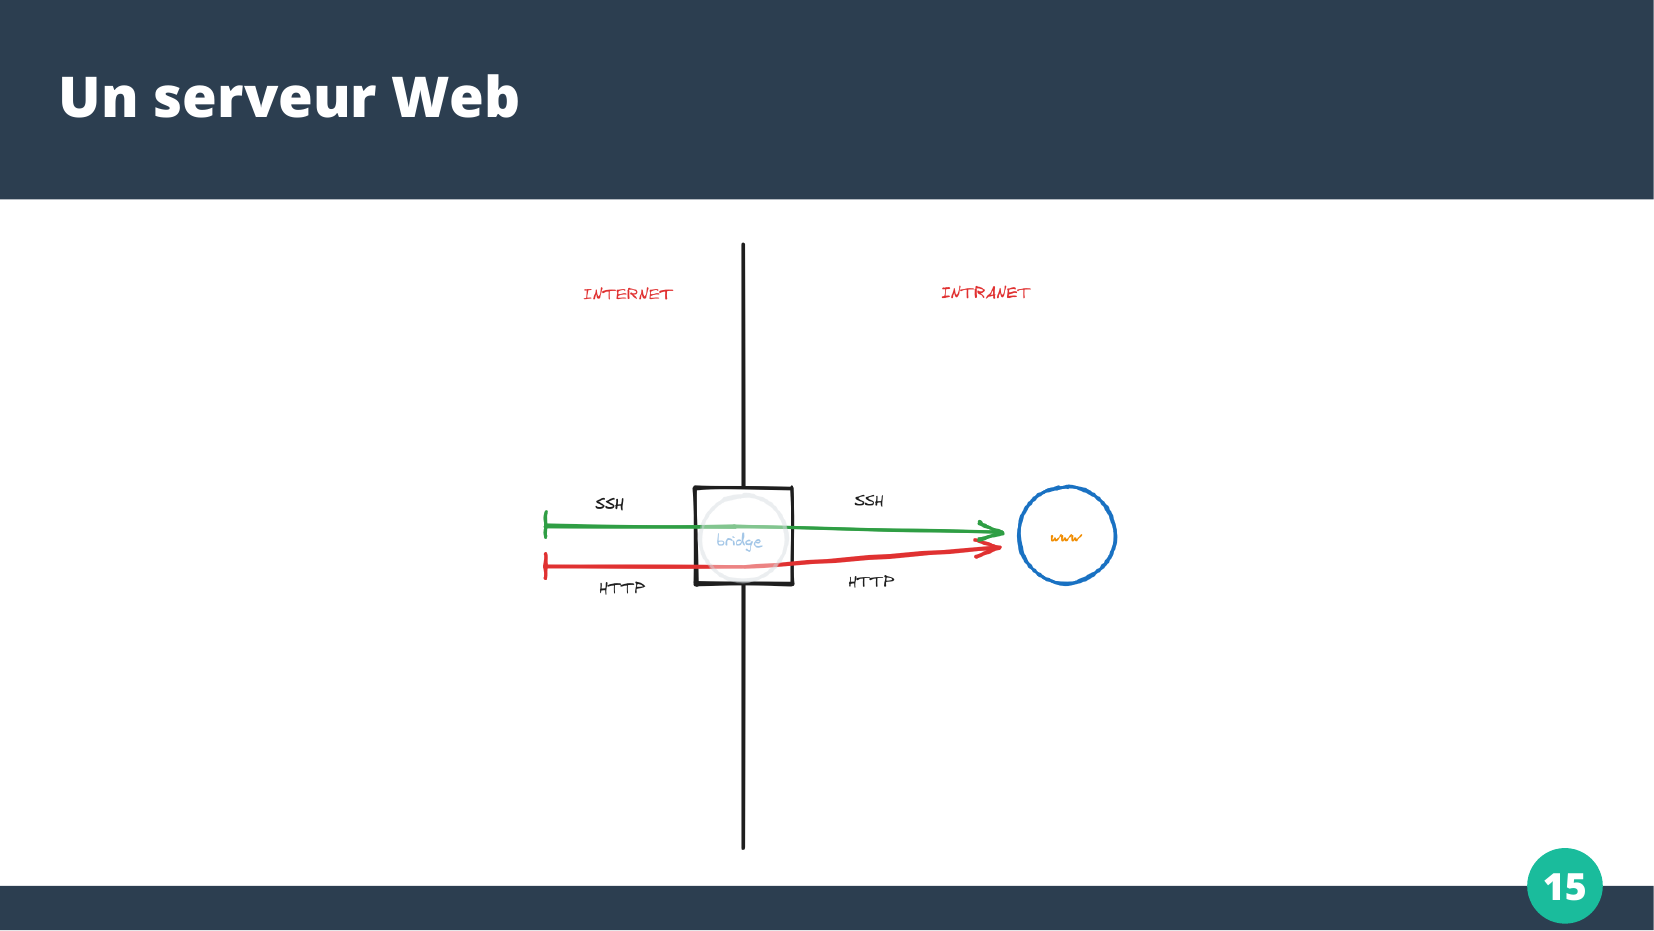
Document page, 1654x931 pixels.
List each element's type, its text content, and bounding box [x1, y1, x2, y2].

picture [537, 236, 1123, 856]
title Un serveur Web [59, 37, 1595, 156]
